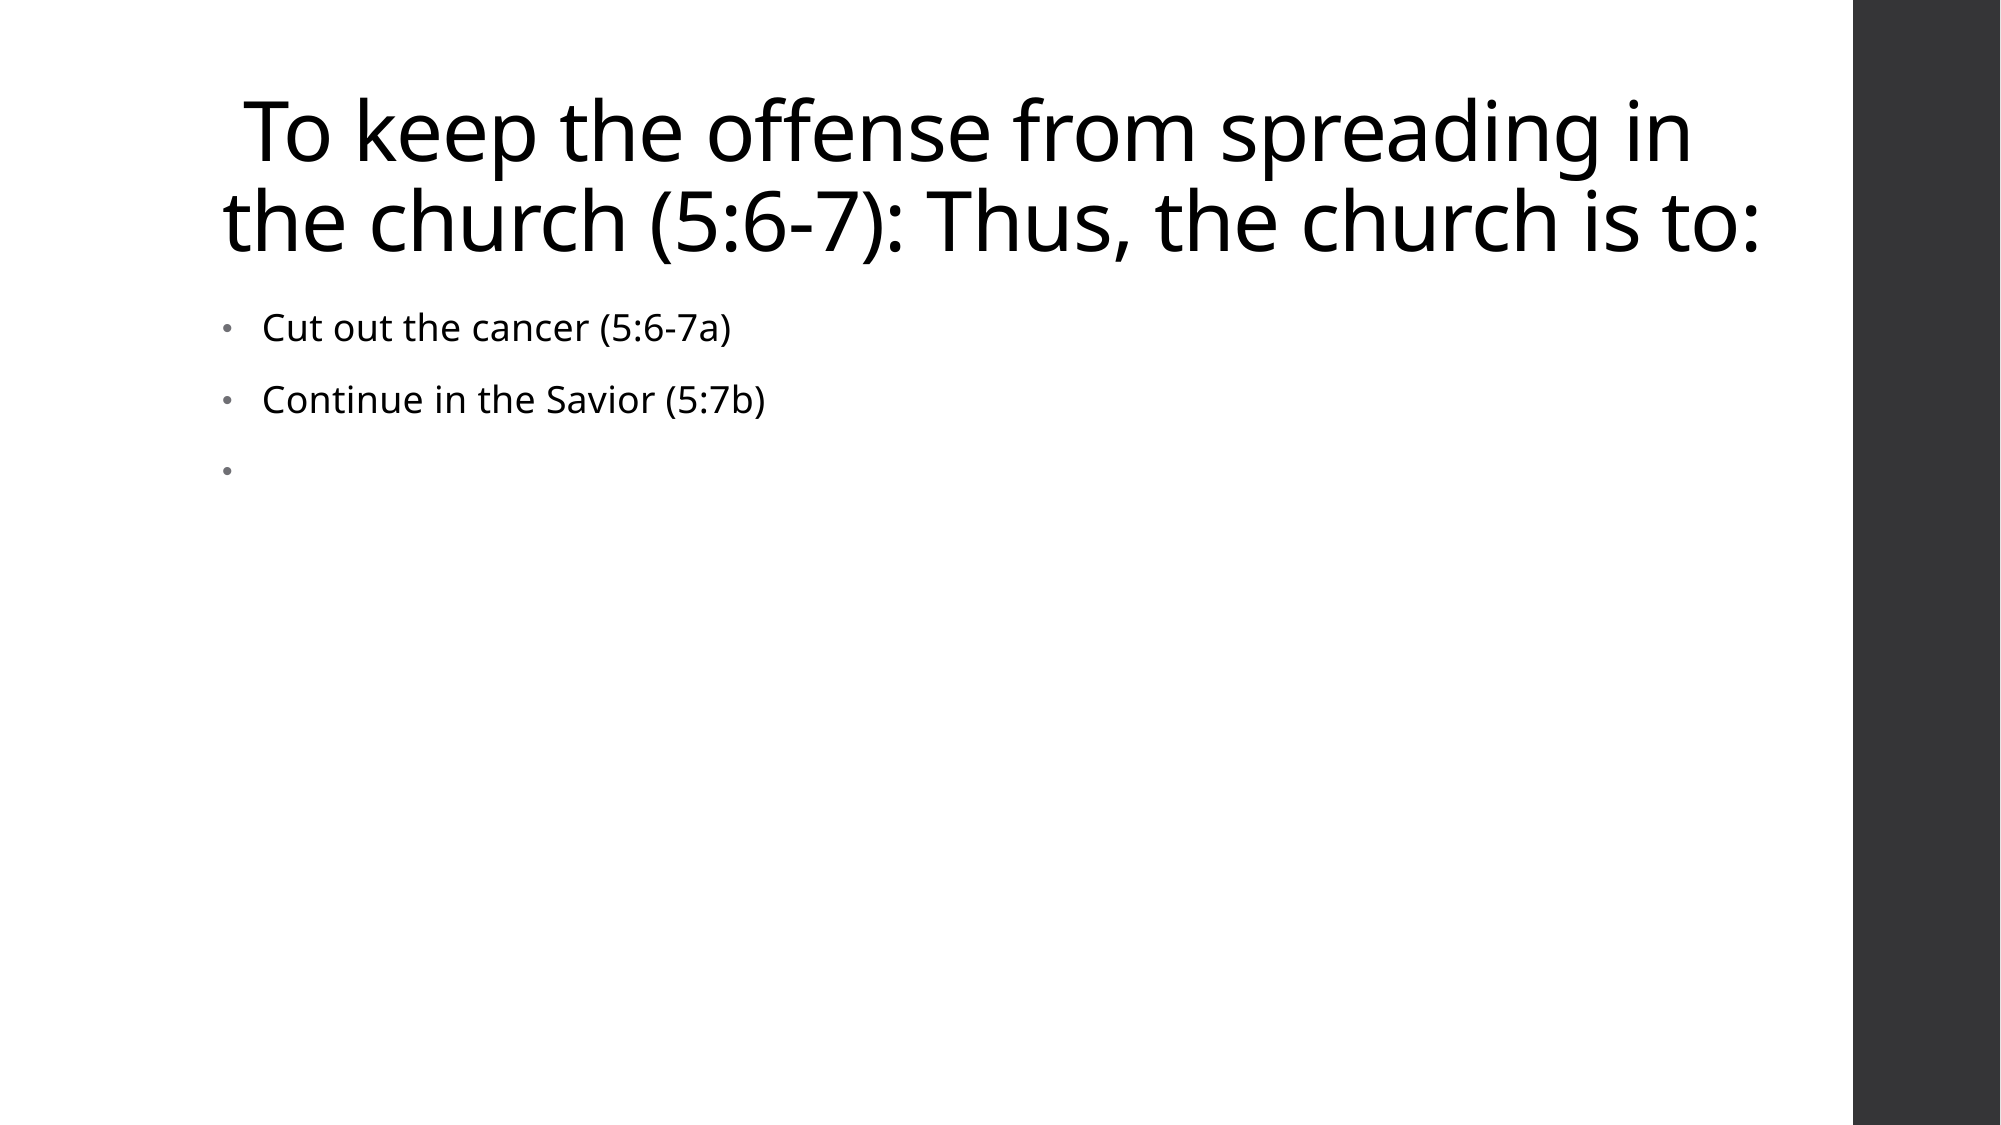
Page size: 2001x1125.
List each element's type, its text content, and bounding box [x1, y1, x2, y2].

title To keep the offense from spreading in the church (5:6-7): Thus, the church is to: [206, 60, 1797, 278]
list Cut out the cancer (5:6-7a) Continue in the Savior (5:7b) [206, 299, 1617, 1014]
